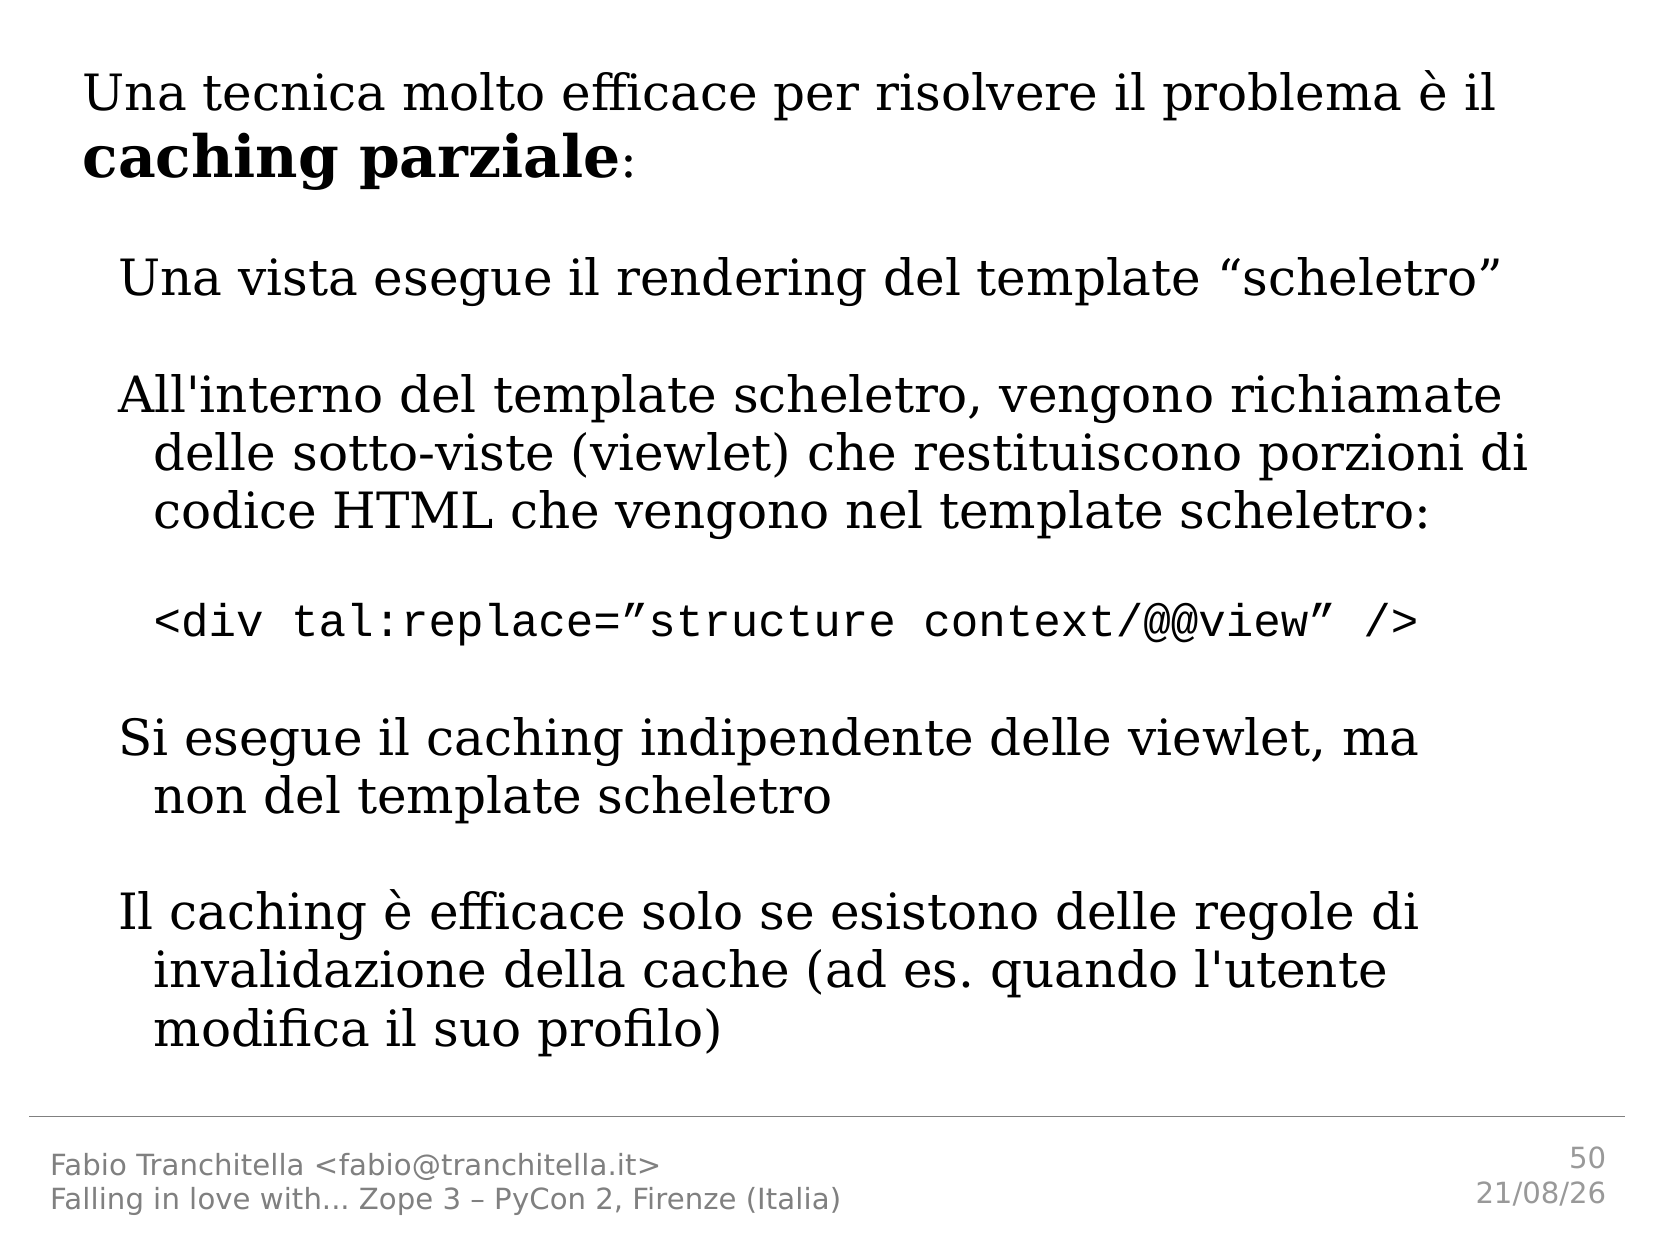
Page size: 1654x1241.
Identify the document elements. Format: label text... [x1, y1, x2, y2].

subtitle Una tecnica molto efficace per risolvere il problema è il caching parziale: Una vista esegue il rendering del template “scheletro” All'interno del template scheletro, vengono richiamate delle sotto-viste (viewlet) che restituiscono porzioni di codice HTML che vengono nel template scheletro: <div tal:replace=”structure context/@@view” /> Si esegue il caching indipendente delle viewlet, ma non del template scheletro Il caching è efficace solo se esistono delle regole di invalidazione della cache (ad es. quando l'utente modifica il suo profilo) [82, 59, 1571, 1063]
